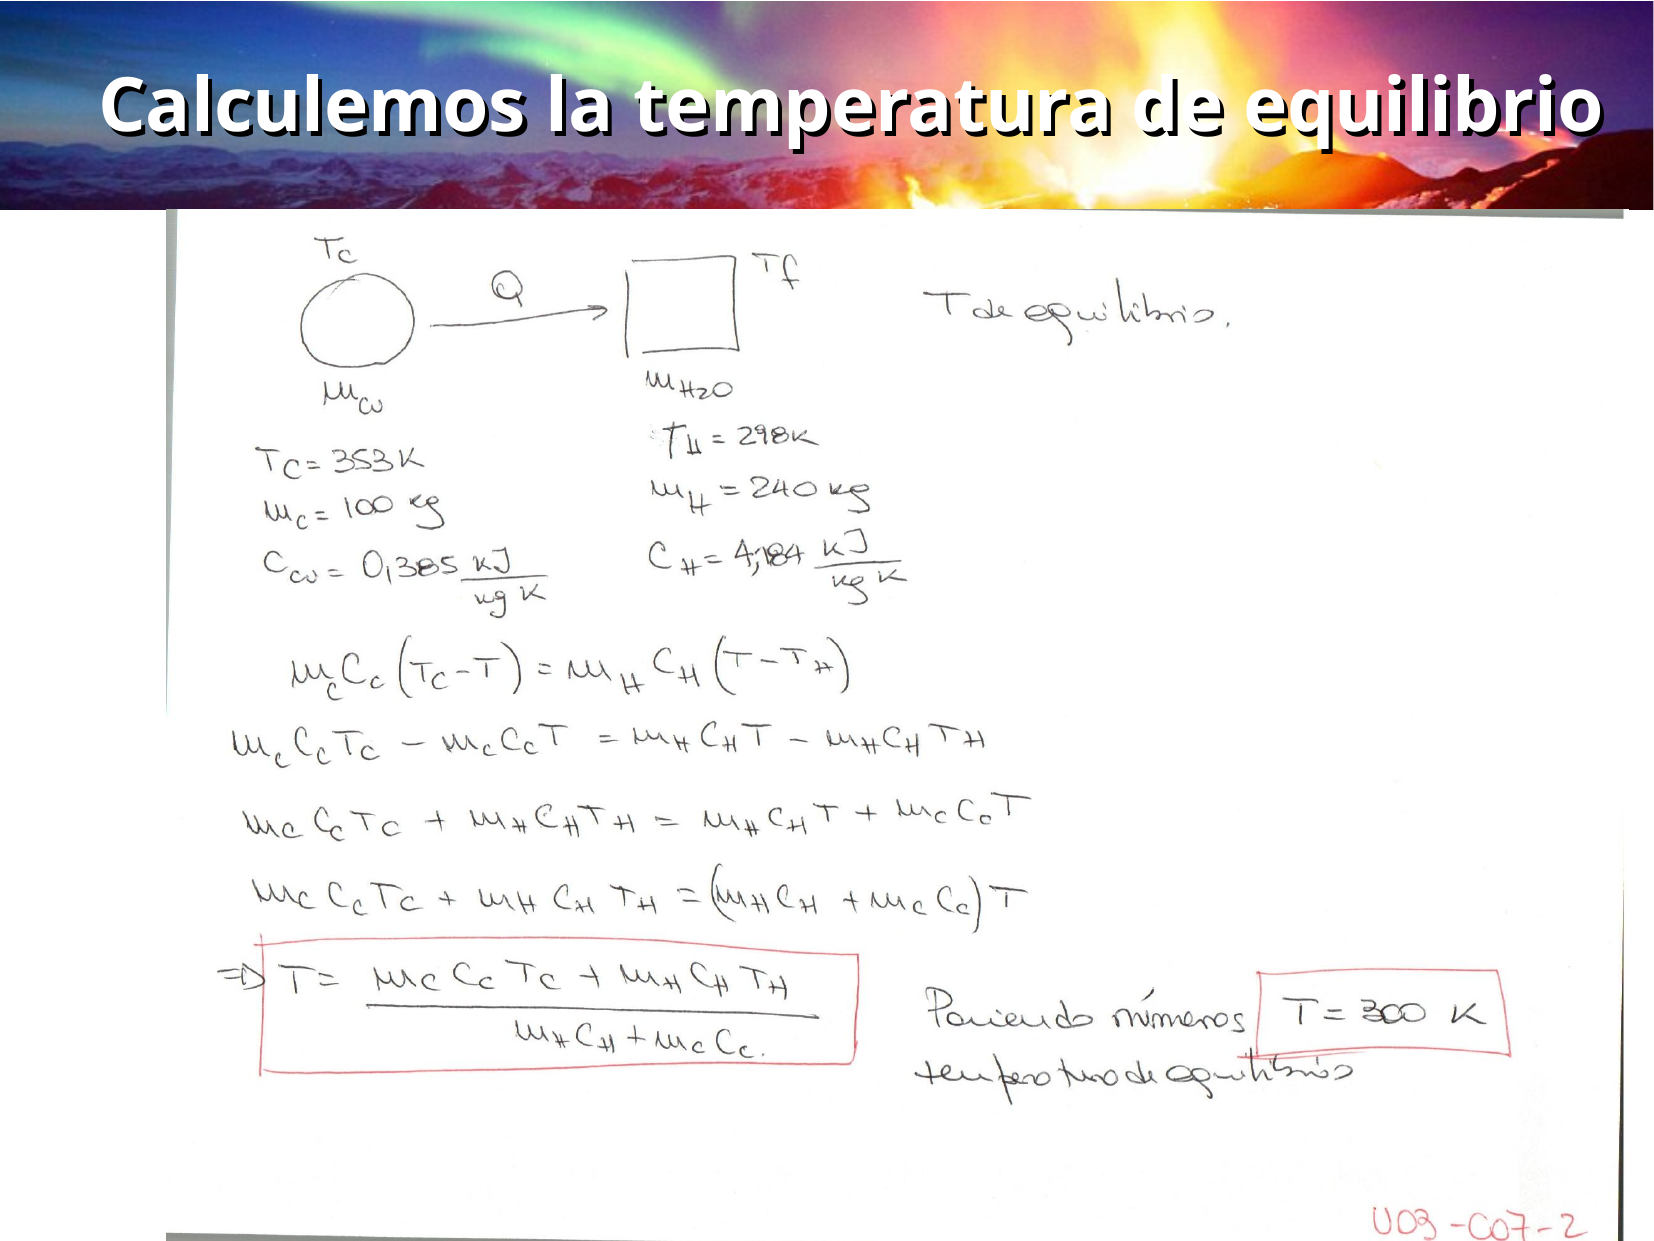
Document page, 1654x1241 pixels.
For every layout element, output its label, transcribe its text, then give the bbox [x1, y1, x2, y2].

picture [0, 1, 1654, 1241]
title Calculemos la temperatura de equilibrio [45, 15, 1606, 191]
